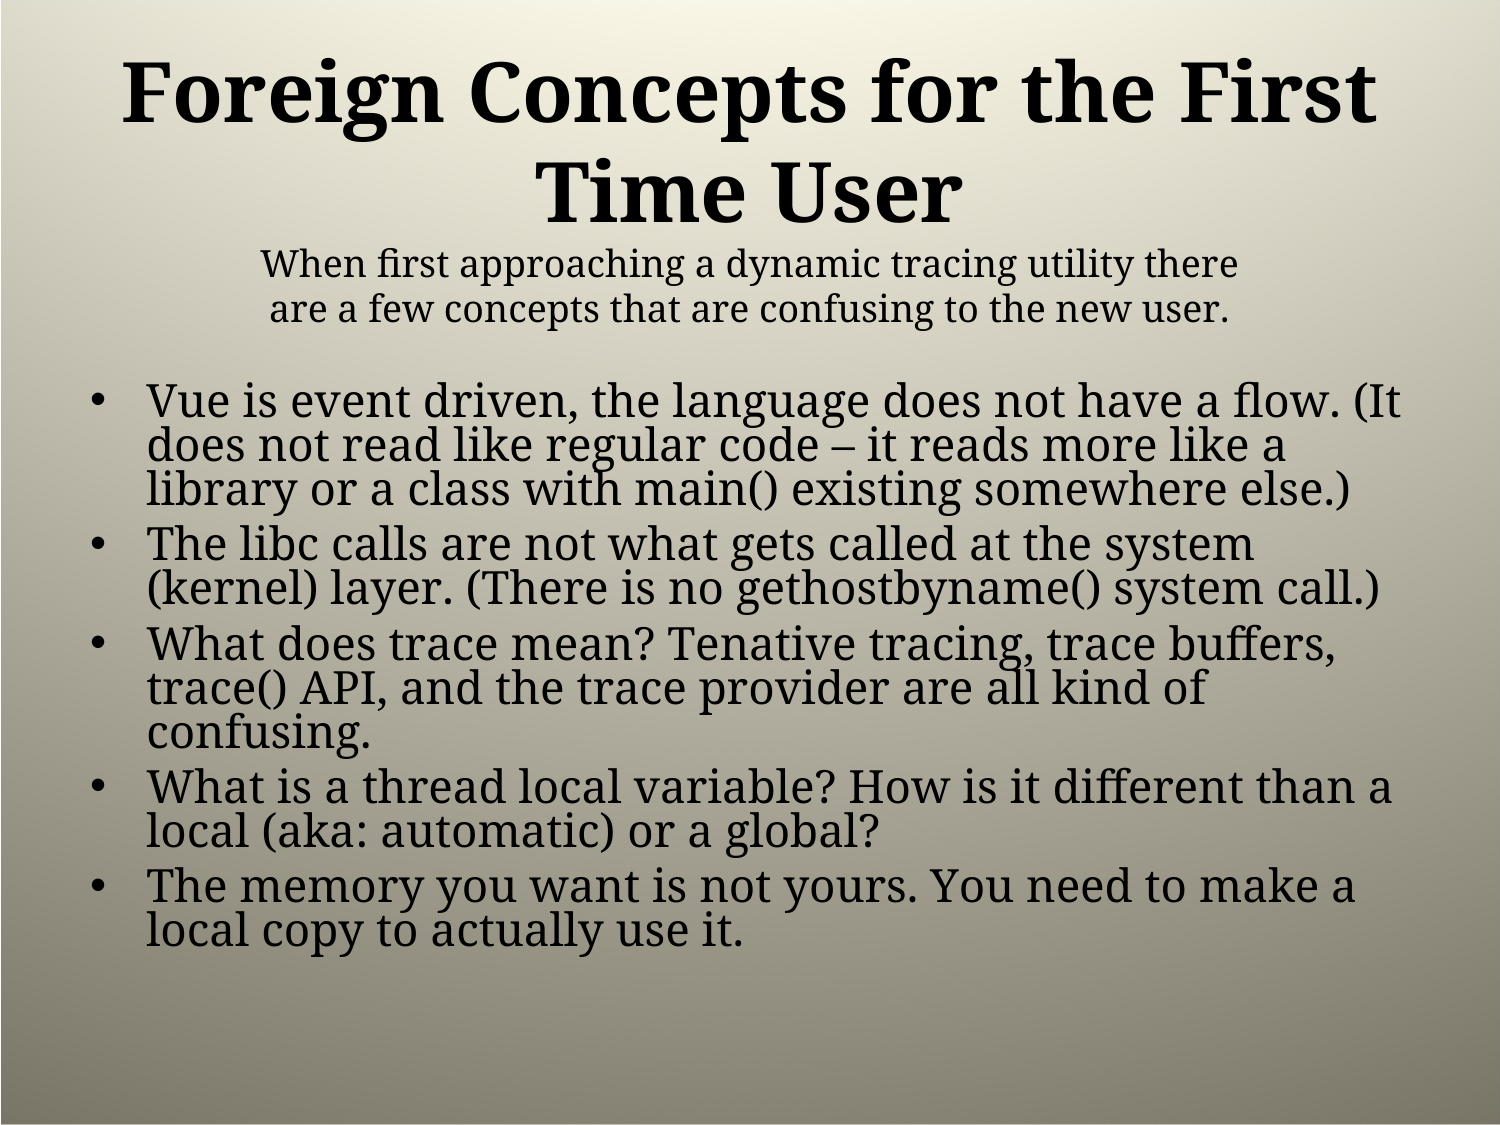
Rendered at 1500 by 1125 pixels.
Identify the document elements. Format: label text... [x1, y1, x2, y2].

picture [0, 0, 1500, 1125]
text_box When first approaching a dynamic tracing utility there are a few concepts that are confusing to the new user. [243, 232, 1257, 338]
list Vue is event driven, the language does not have a flow. (It does not read like regular code – it reads more like a library or a class with main() existing somewhere else.) The libc calls are not what gets called at the system (kernel) layer. (There is no gethostbyname() system call.) What does trace mean? Tenative tracing, trace buffers, trace() API, and the trace provider are all kind of confusing. What is a thread local variable? How is it different than a local (aka: automatic) or a global? The memory you want is not yours. You need to make a local copy to actually use it. [75, 374, 1426, 1005]
title Foreign Concepts for the First Time User [75, 31, 1426, 247]
